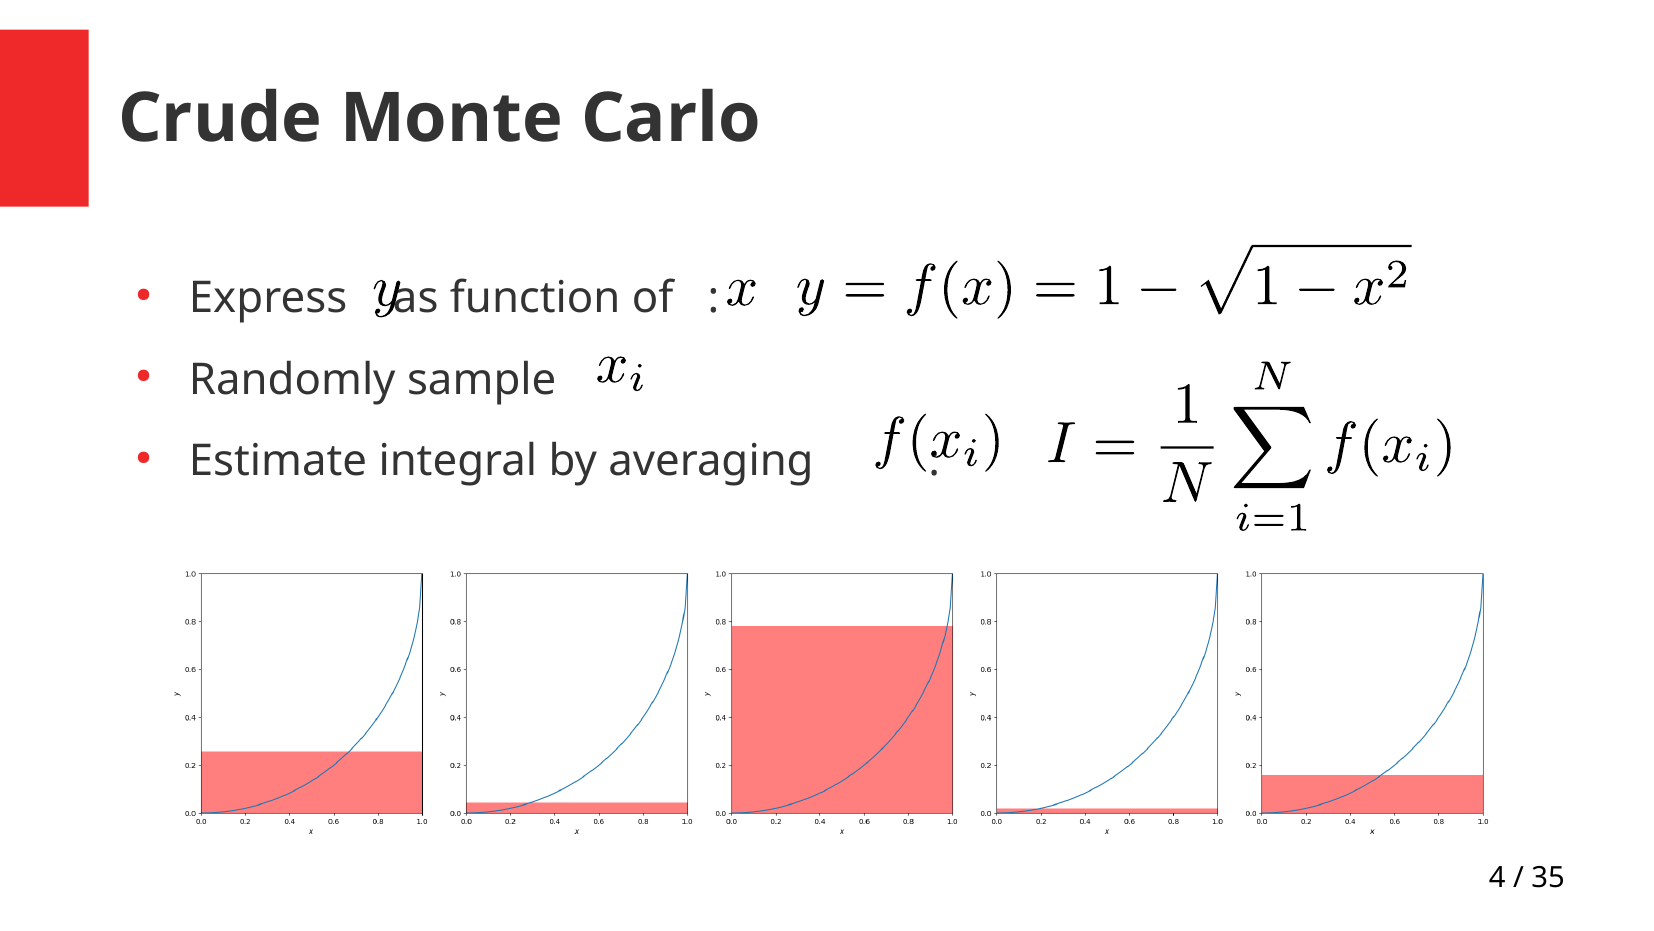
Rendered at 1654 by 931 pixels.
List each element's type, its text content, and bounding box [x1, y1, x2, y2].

picture [870, 411, 1001, 474]
picture [725, 279, 756, 306]
list Express as function of : Randomly sample Estimate integral by averaging : [118, 265, 1536, 536]
picture [793, 242, 1414, 321]
title Crude Monte Carlo [118, 37, 1571, 193]
picture [369, 277, 403, 320]
picture [0, 536, 1648, 847]
picture [1043, 359, 1453, 534]
picture [595, 356, 643, 392]
